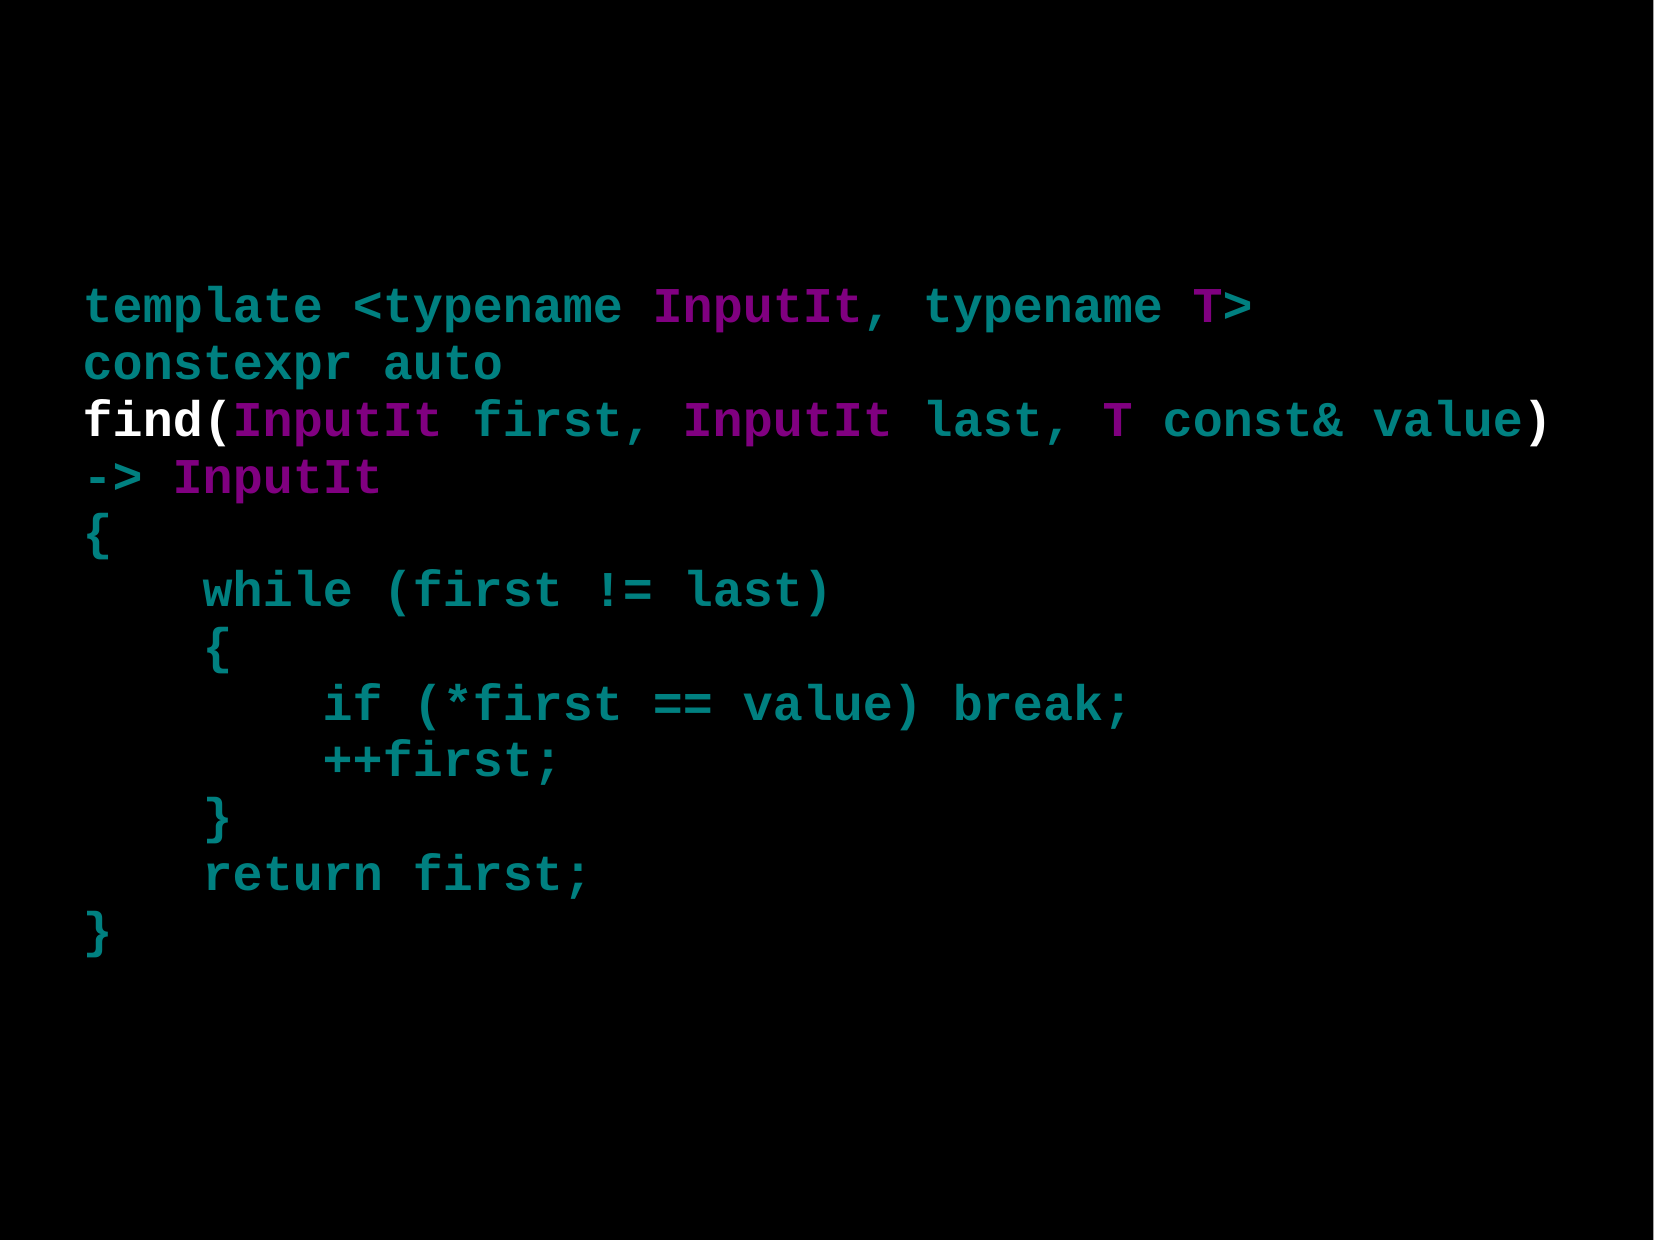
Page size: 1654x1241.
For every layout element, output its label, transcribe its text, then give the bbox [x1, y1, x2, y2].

subtitle template <typename InputIt, typename T> constexpr auto find(InputIt first, InputIt last, T const& value) -> InputIt { while (first != last) { if (*first == value) break; ++first; } return first; } [82, 280, 1571, 1019]
